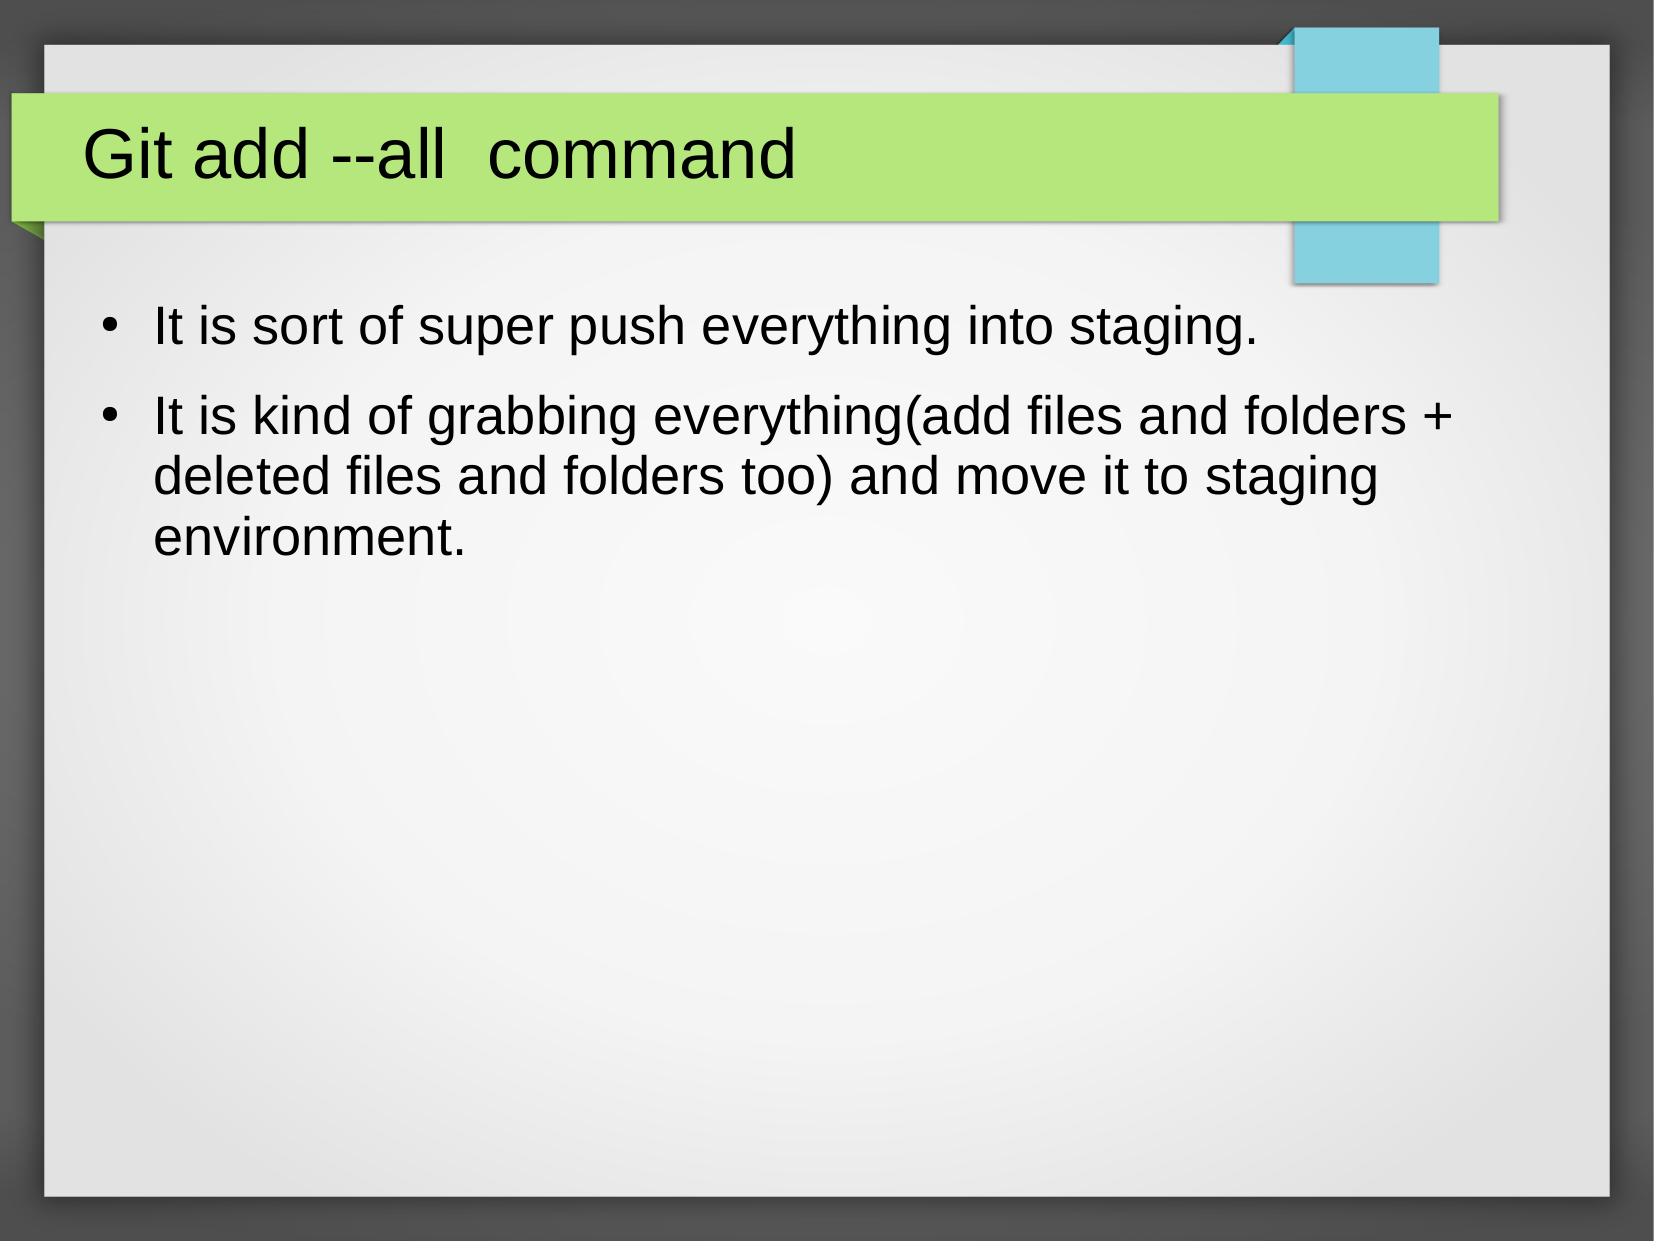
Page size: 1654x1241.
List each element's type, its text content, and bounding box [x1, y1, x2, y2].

picture [0, 0, 1654, 1241]
list It is sort of super push everything into staging. It is kind of grabbing everything(add files and folders + deleted files and folders too) and move it to staging environment. [82, 295, 1571, 1015]
title Git add --all command [82, 94, 1264, 213]
